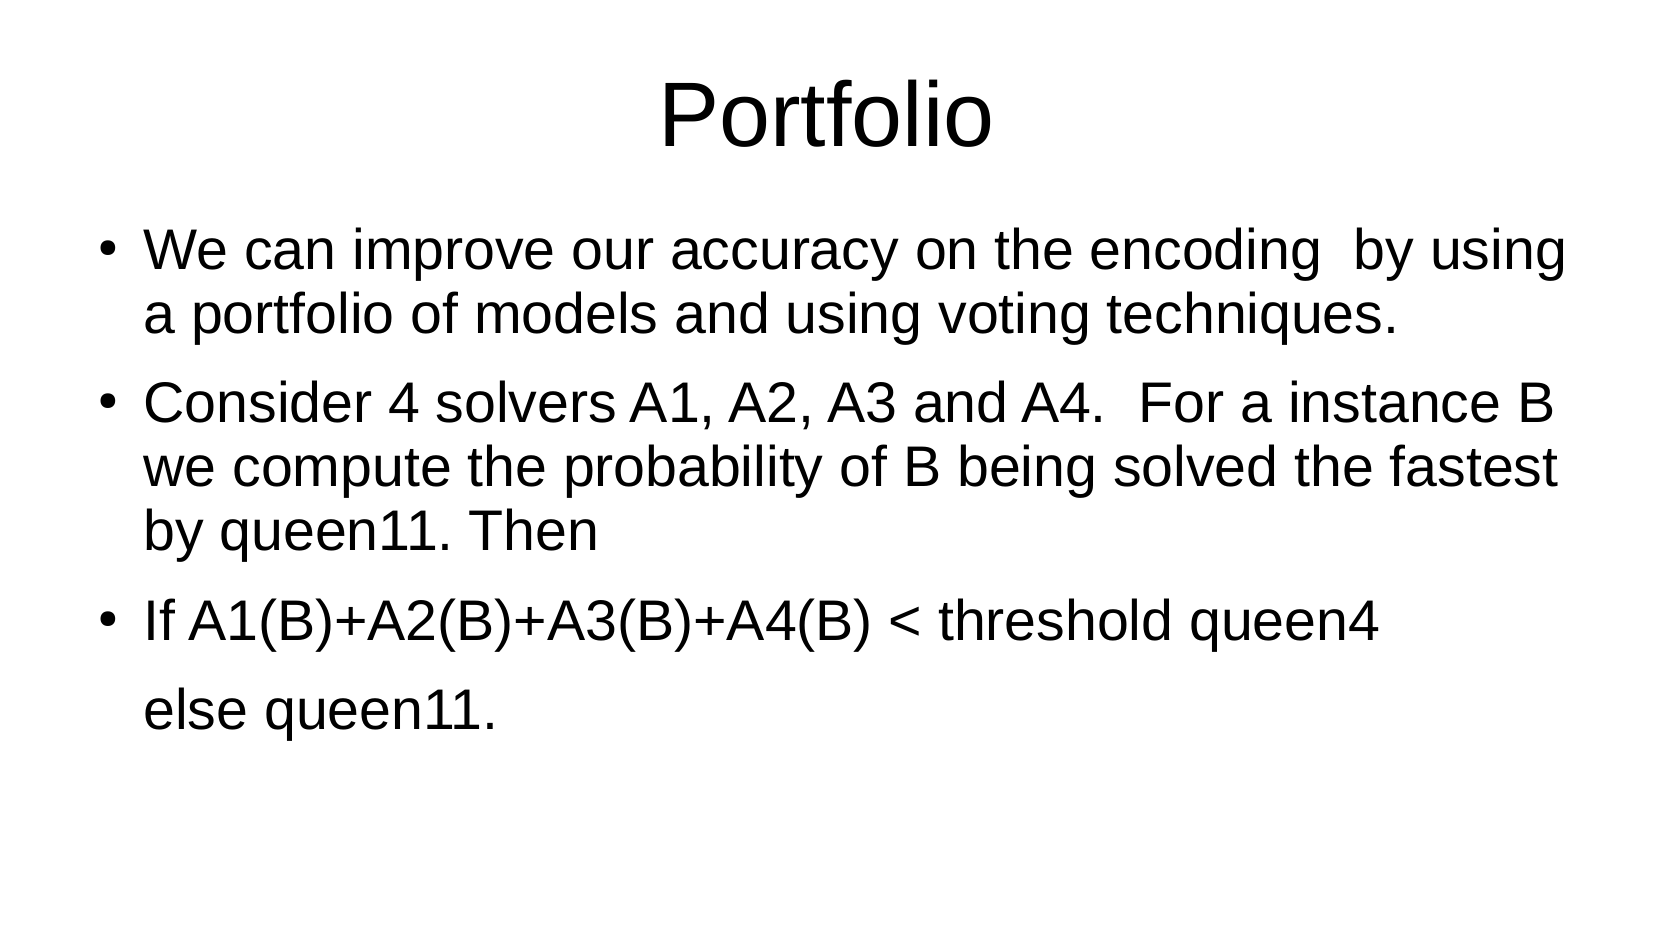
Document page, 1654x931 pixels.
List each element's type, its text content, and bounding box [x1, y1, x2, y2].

list We can improve our accuracy on the encoding by using a portfolio of models and using voting techniques. Consider 4 solvers A1, A2, A3 and A4. For a instance B we compute the probability of B being solved the fastest by queen11. Then If A1(B)+A2(B)+A3(B)+A4(B) < threshold queen4 else queen11. [82, 217, 1571, 758]
title Portfolio [82, 37, 1571, 193]
